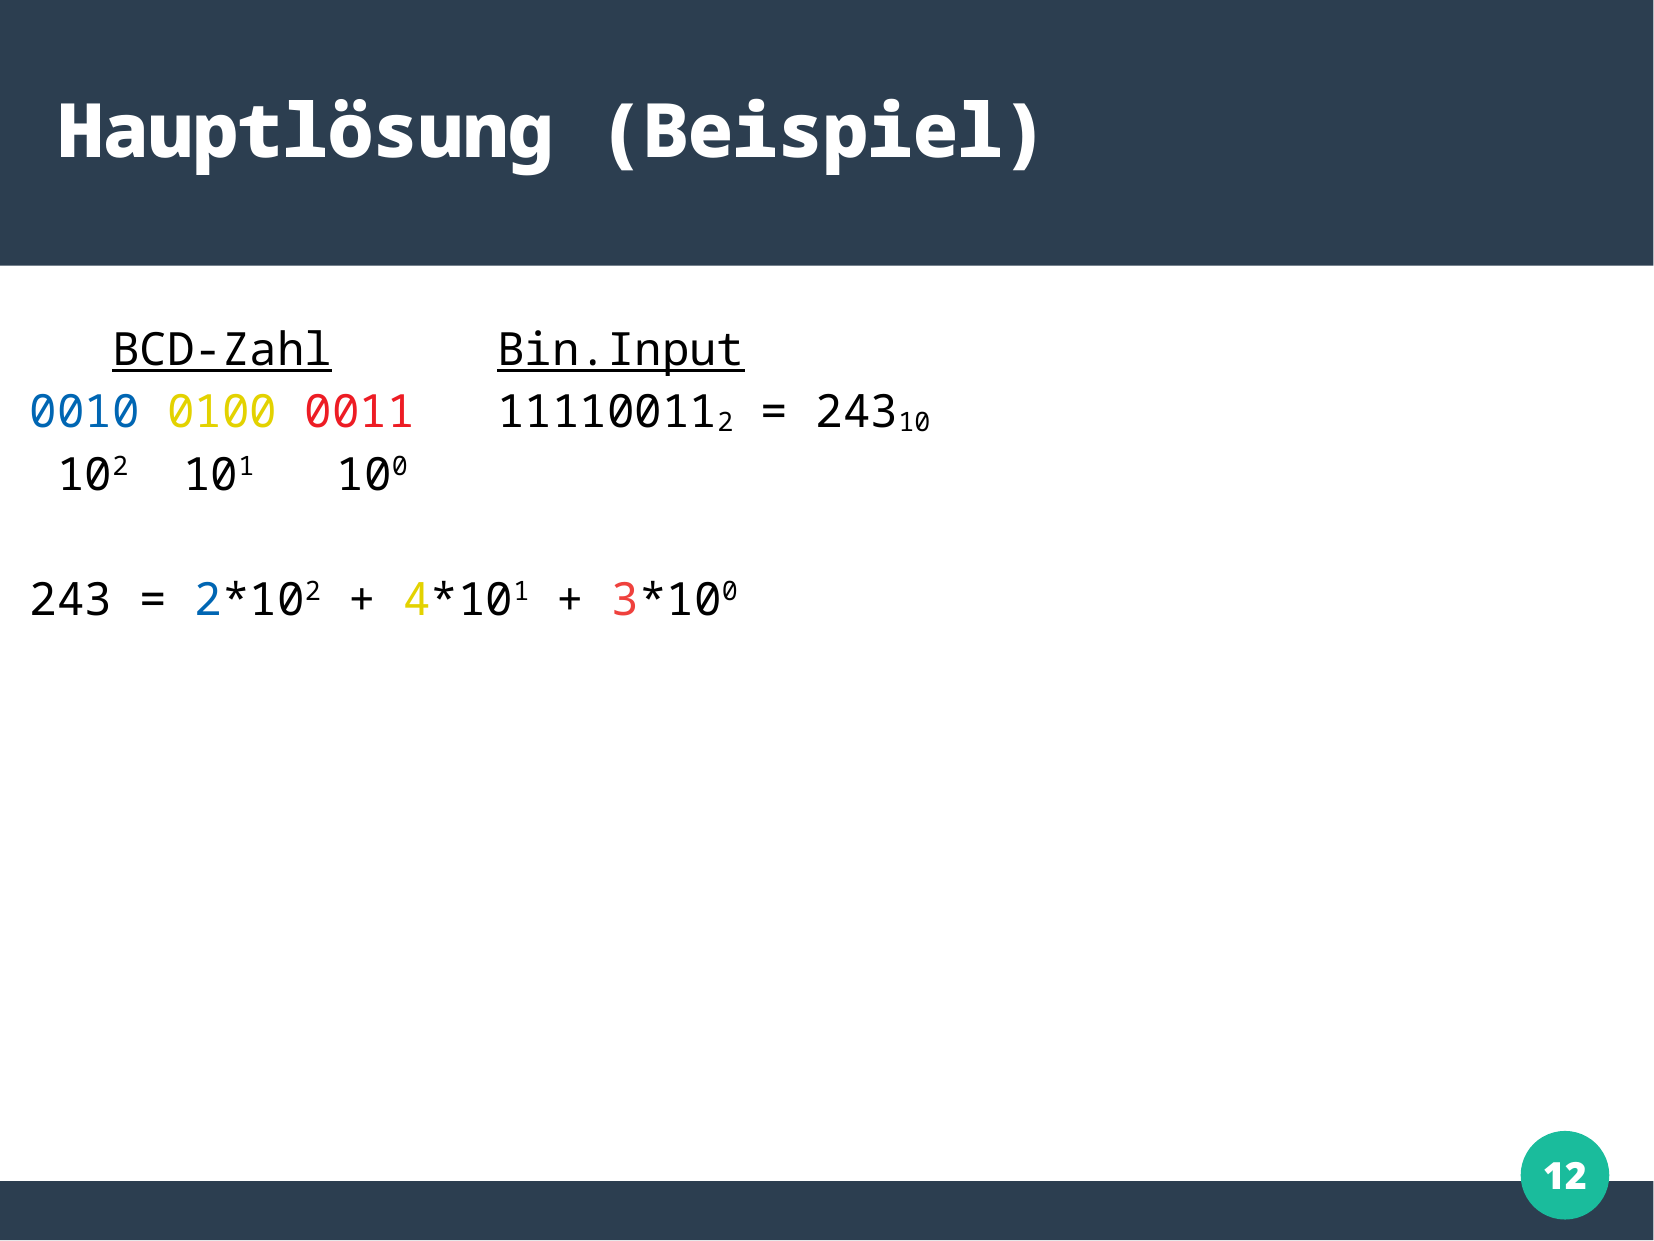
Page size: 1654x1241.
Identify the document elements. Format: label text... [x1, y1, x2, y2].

text_box BCD-Zahl Bin.Input 0010 0100 0011 111100112 = 24310 102 101 100 243 = 2*102 + 4*101 + 3*100 [15, 308, 1636, 1241]
title Hauptlösung (Beispiel) [59, 49, 1595, 207]
